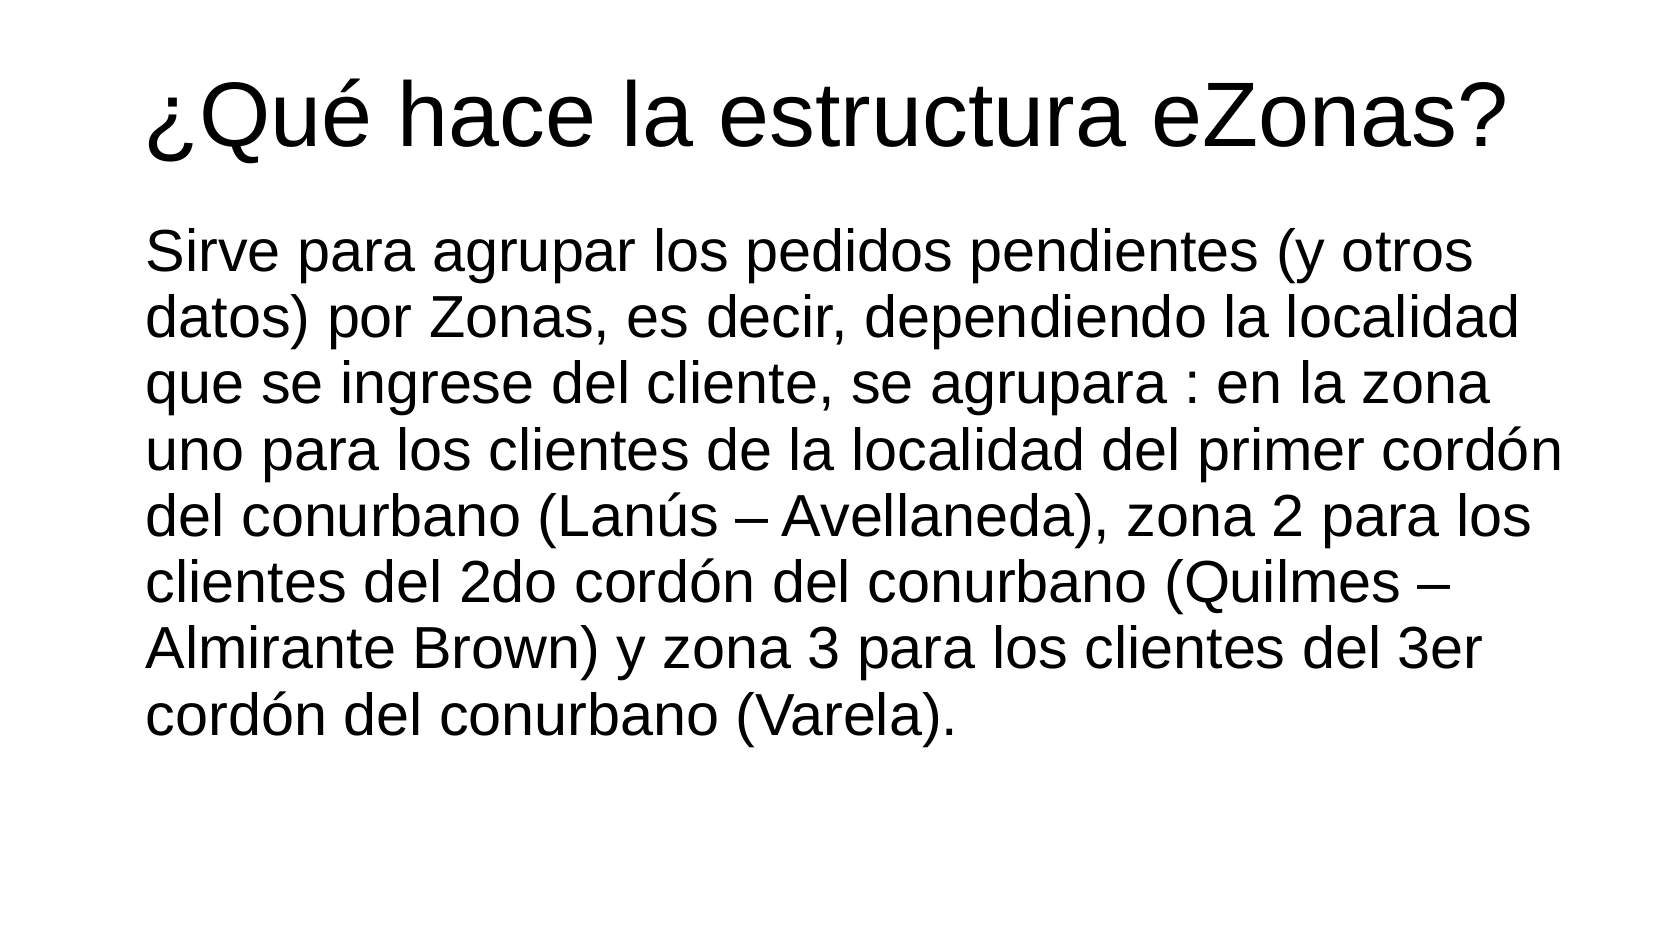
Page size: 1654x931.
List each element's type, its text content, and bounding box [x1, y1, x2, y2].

title ¿Qué hace la estructura eZonas? [82, 37, 1571, 193]
list Sirve para agrupar los pedidos pendientes (y otros datos) por Zonas, es decir, dependiendo la localidad que se ingrese del cliente, se agrupara : en la zona uno para los clientes de la localidad del primer cordón del conurbano (Lanús – Avellaneda), zona 2 para los clientes del 2do cordón del conurbano (Quilmes – Almirante Brown) y zona 3 para los clientes del 3er cordón del conurbano (Varela). [82, 217, 1571, 758]
